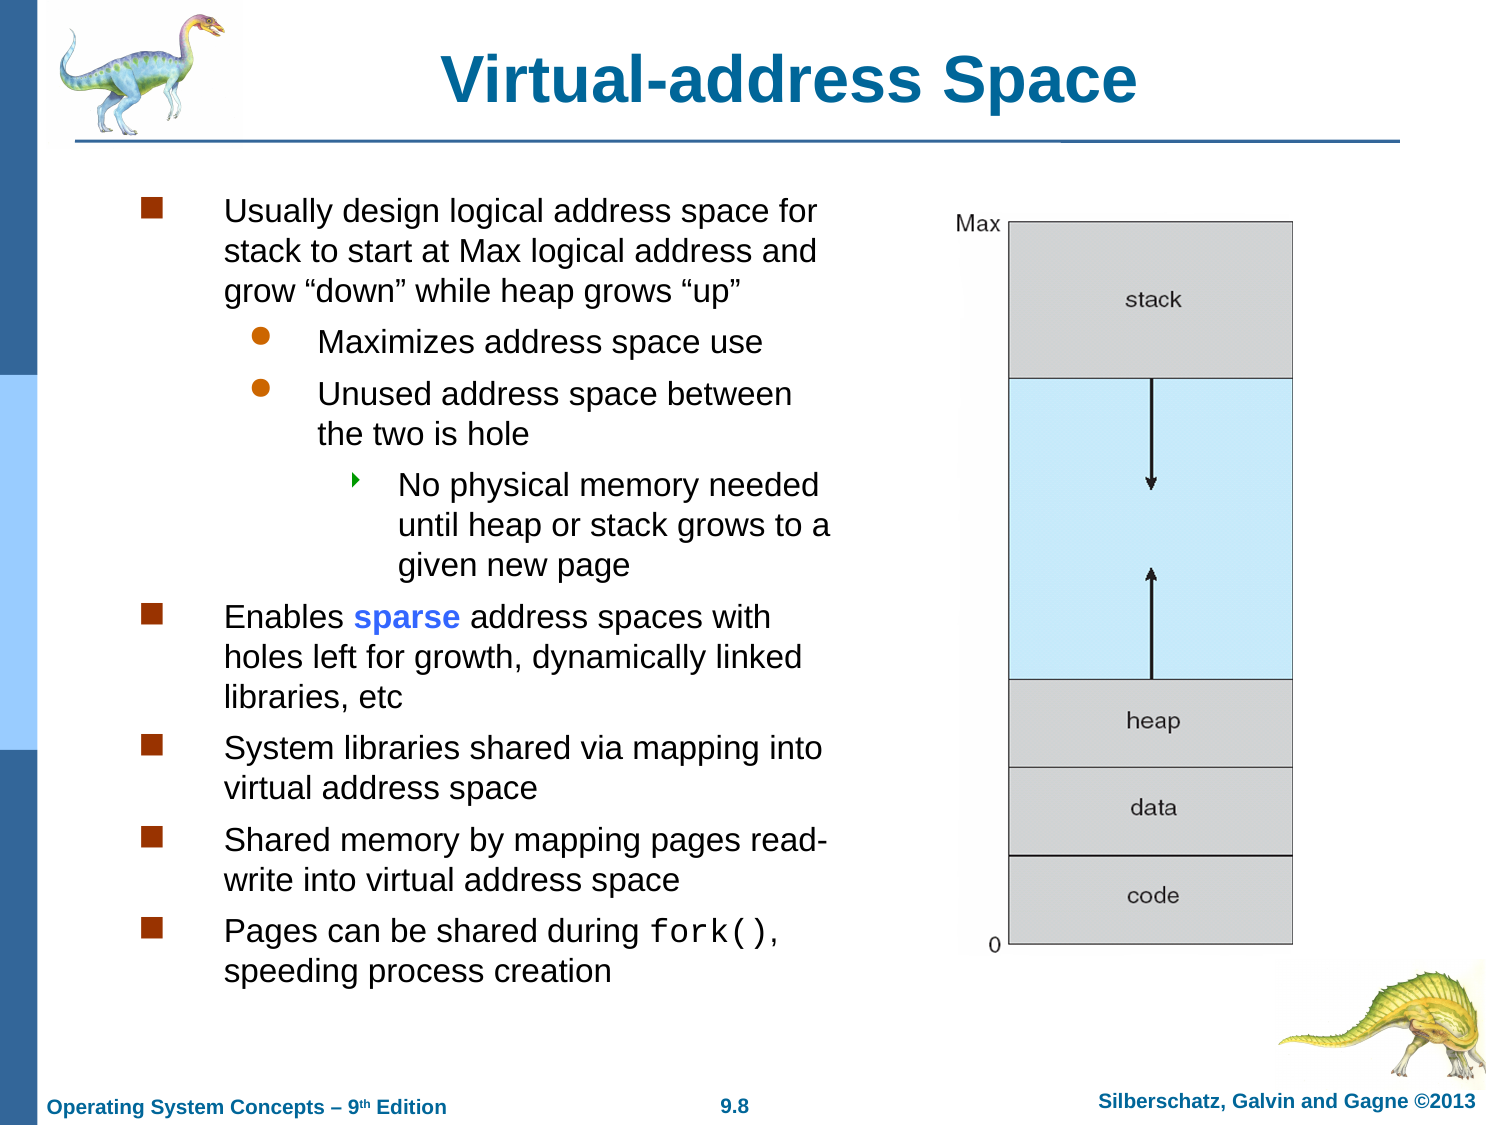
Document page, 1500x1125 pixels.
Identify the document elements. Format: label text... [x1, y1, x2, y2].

text_box Usually design logical address space for stack to start at Max logical address and grow “down” while heap grows “up” Maximizes address space use Unused address space between the two is hole No physical memory needed until heap or stack grows to a given new page Enables sparse address spaces with holes left for growth, dynamically linked libraries, etc System libraries shared via mapping into virtual address space Shared memory by mapping pages read-write into virtual address space Pages can be shared during fork(), speeding process creation [132, 183, 850, 1005]
picture [46, 0, 243, 149]
title Virtual-address Space [154, 28, 1425, 124]
picture [954, 209, 1486, 1090]
